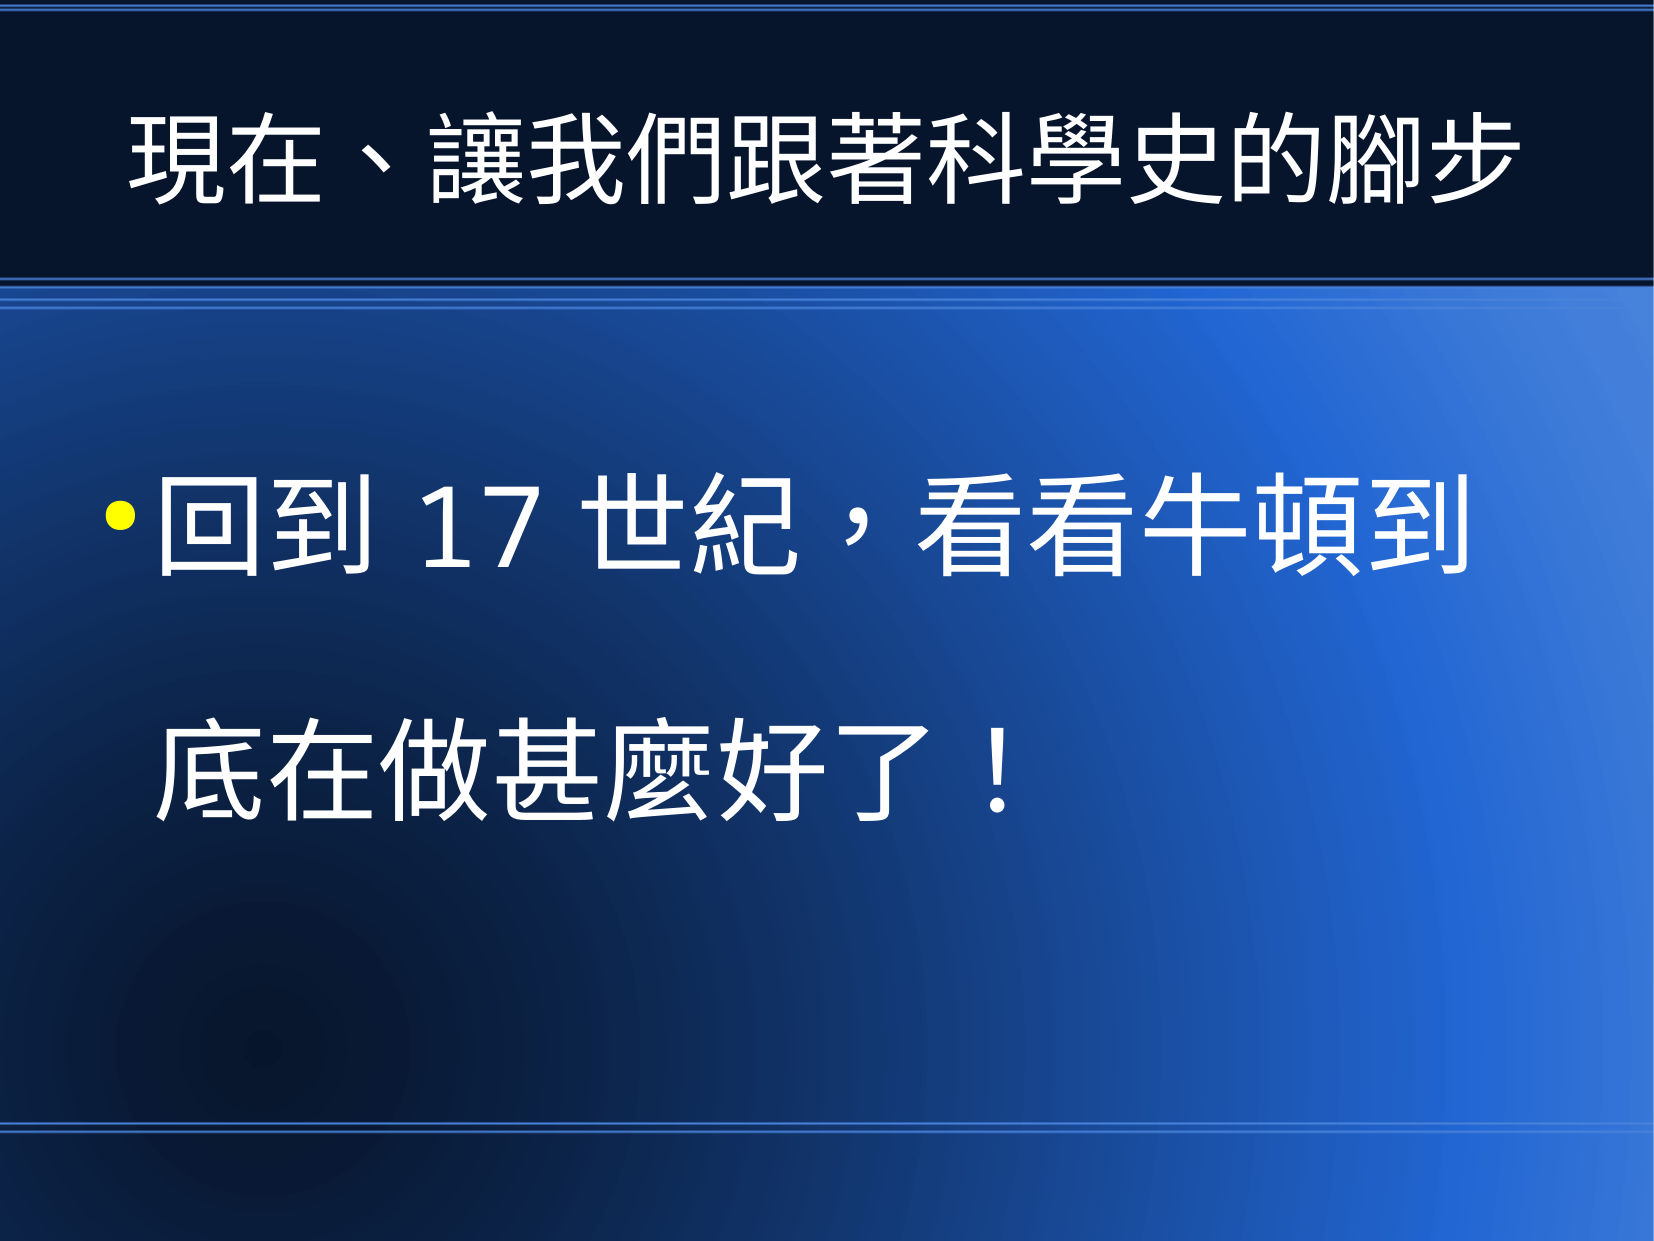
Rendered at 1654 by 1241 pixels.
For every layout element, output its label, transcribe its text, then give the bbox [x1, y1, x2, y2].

picture [0, 0, 1654, 1241]
title 現在、讓我們跟著科學史的腳步 [82, 49, 1571, 257]
list 回到17世紀，看看牛頓到底在做甚麼好了！ [82, 355, 1571, 1241]
